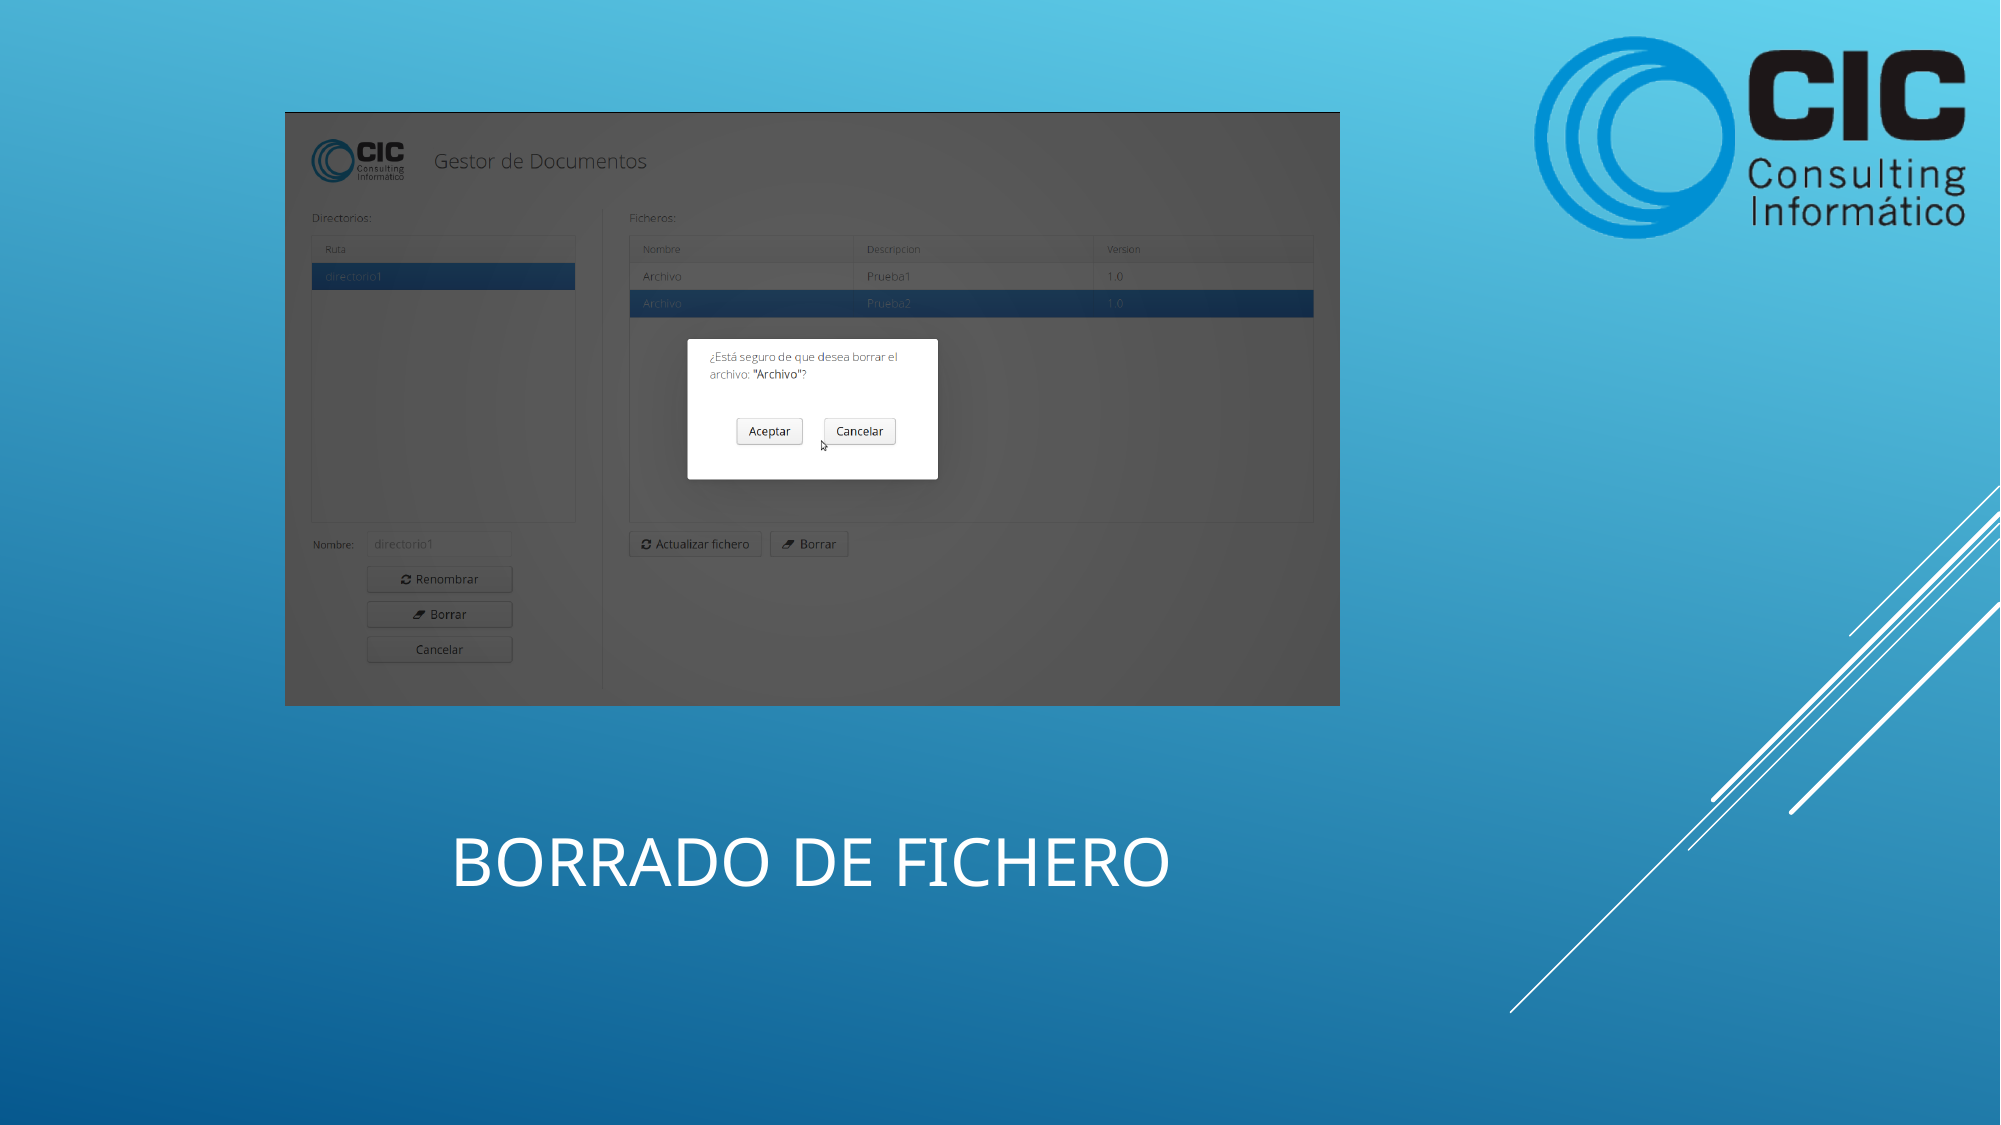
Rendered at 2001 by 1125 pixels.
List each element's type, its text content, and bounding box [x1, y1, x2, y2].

picture [285, 112, 1340, 706]
picture [1512, 0, 1988, 295]
title Borrado de fichero [112, 736, 1513, 984]
